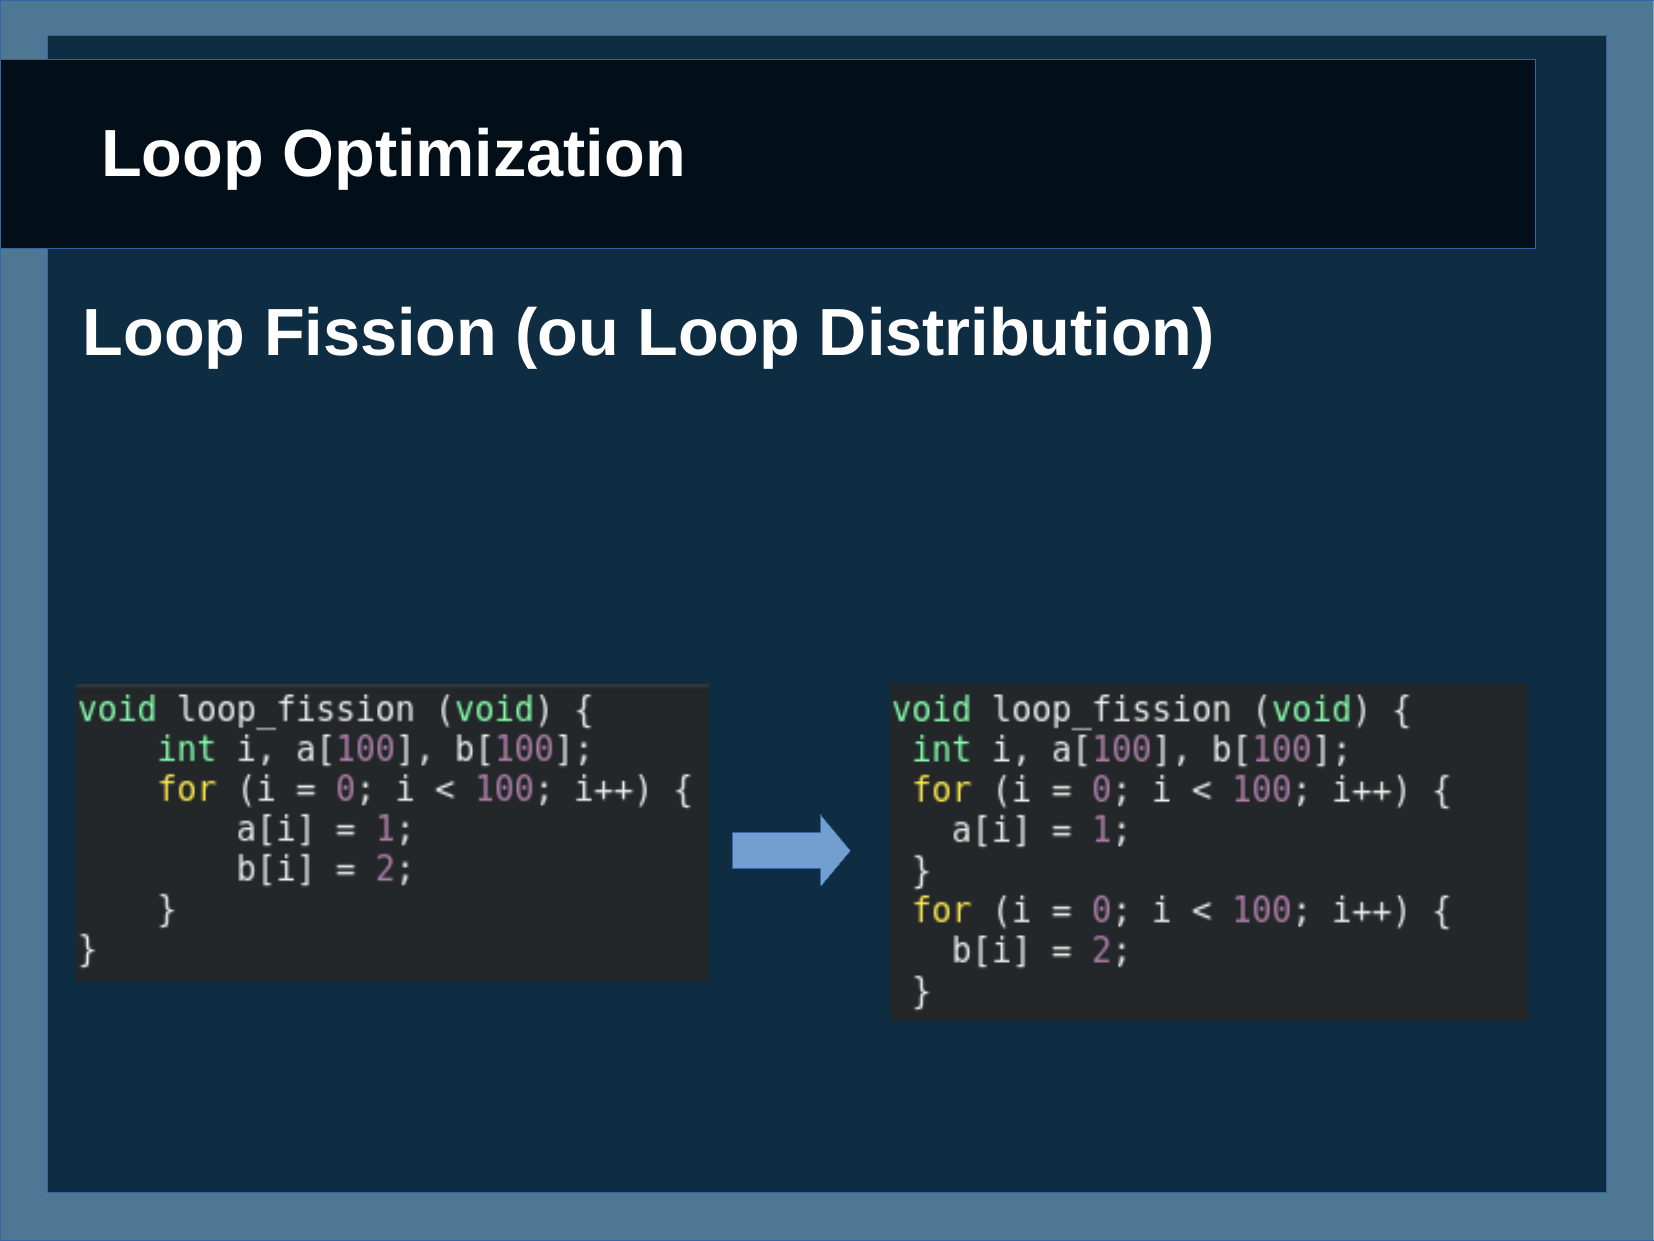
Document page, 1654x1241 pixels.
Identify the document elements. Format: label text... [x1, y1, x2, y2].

picture [76, 684, 709, 981]
list Loop Fission (ou Loop Distribution) [82, 295, 1571, 1015]
text_box [732, 814, 851, 886]
title Loop Optimization [82, 94, 1264, 213]
picture [890, 684, 1528, 1021]
